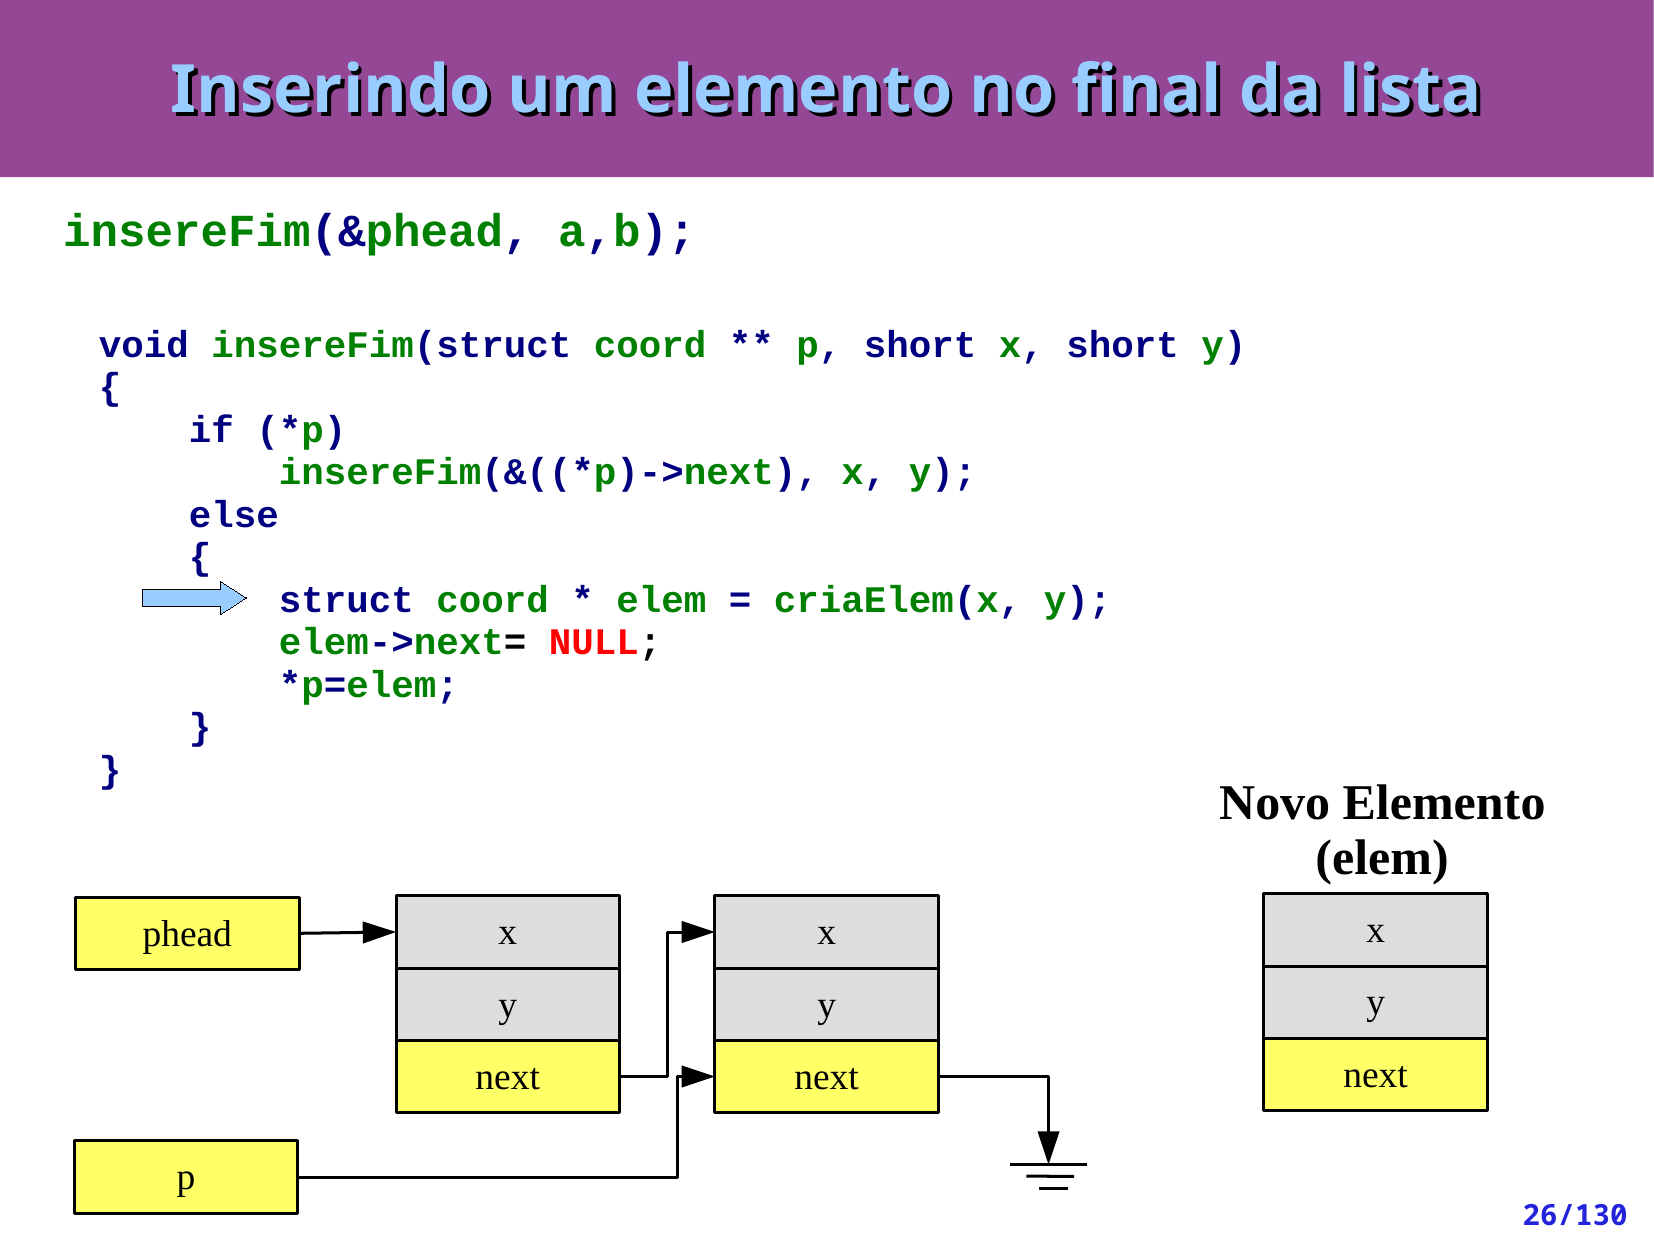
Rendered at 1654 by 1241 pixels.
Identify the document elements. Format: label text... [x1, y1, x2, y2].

text_box next [1263, 1103, 1488, 1111]
title Inserindo um elemento no final da lista [82, 0, 1571, 176]
text_box phead [75, 897, 84, 970]
text_box void insereFim(struct coord ** p, short x, short y) { if (*p) insereFim(&((*p)->next), x, y); else { struct coord * elem = criaElem(x, y); elem->next= NULL; *p=elem; } } [84, 318, 1640, 1103]
text_box p [74, 1140, 298, 1214]
text_box next [396, 1103, 620, 1113]
text_box next [714, 1103, 939, 1113]
text_box insereFim(&phead, a,b); [48, 200, 1654, 704]
